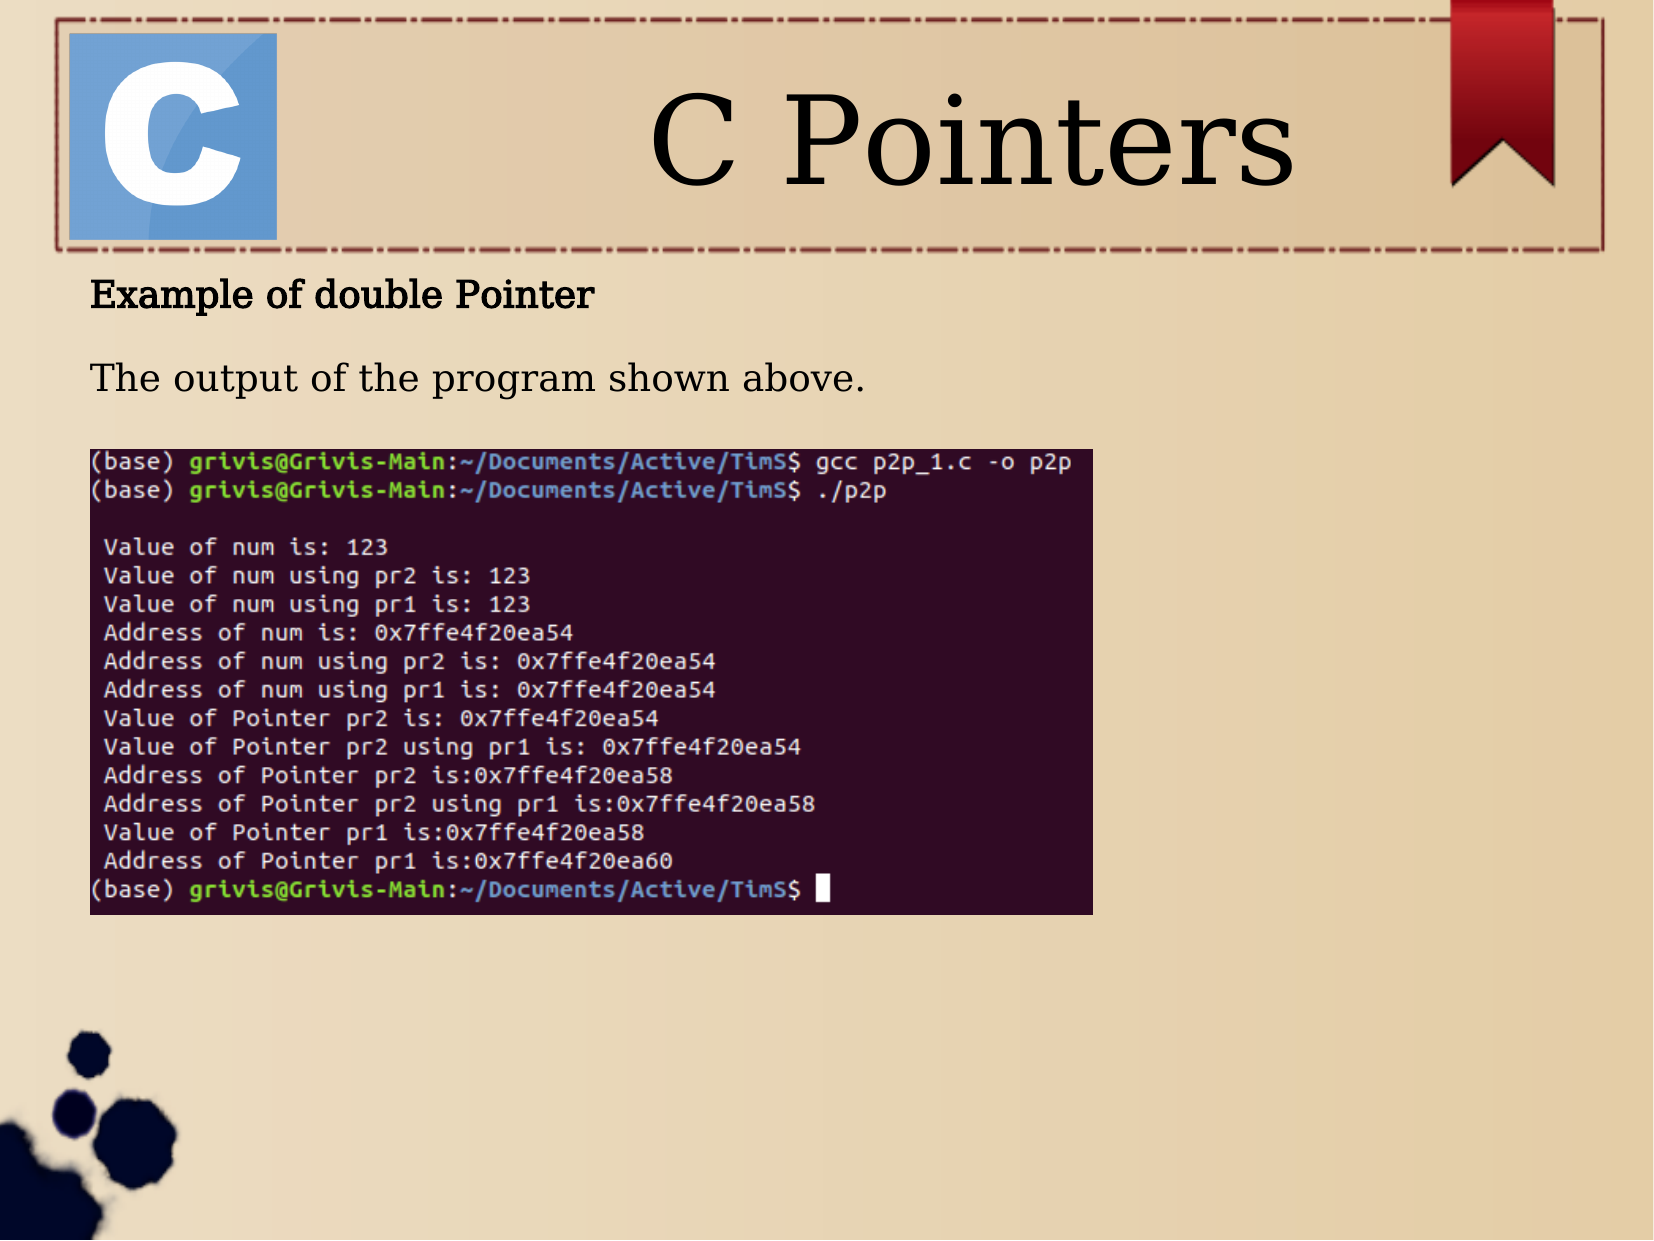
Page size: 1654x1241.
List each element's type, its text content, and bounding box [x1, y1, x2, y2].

title C Pointers [495, 47, 1413, 229]
picture [0, 0, 1654, 1240]
text_box Example of double Pointer The output of the program shown above. [75, 266, 1606, 418]
